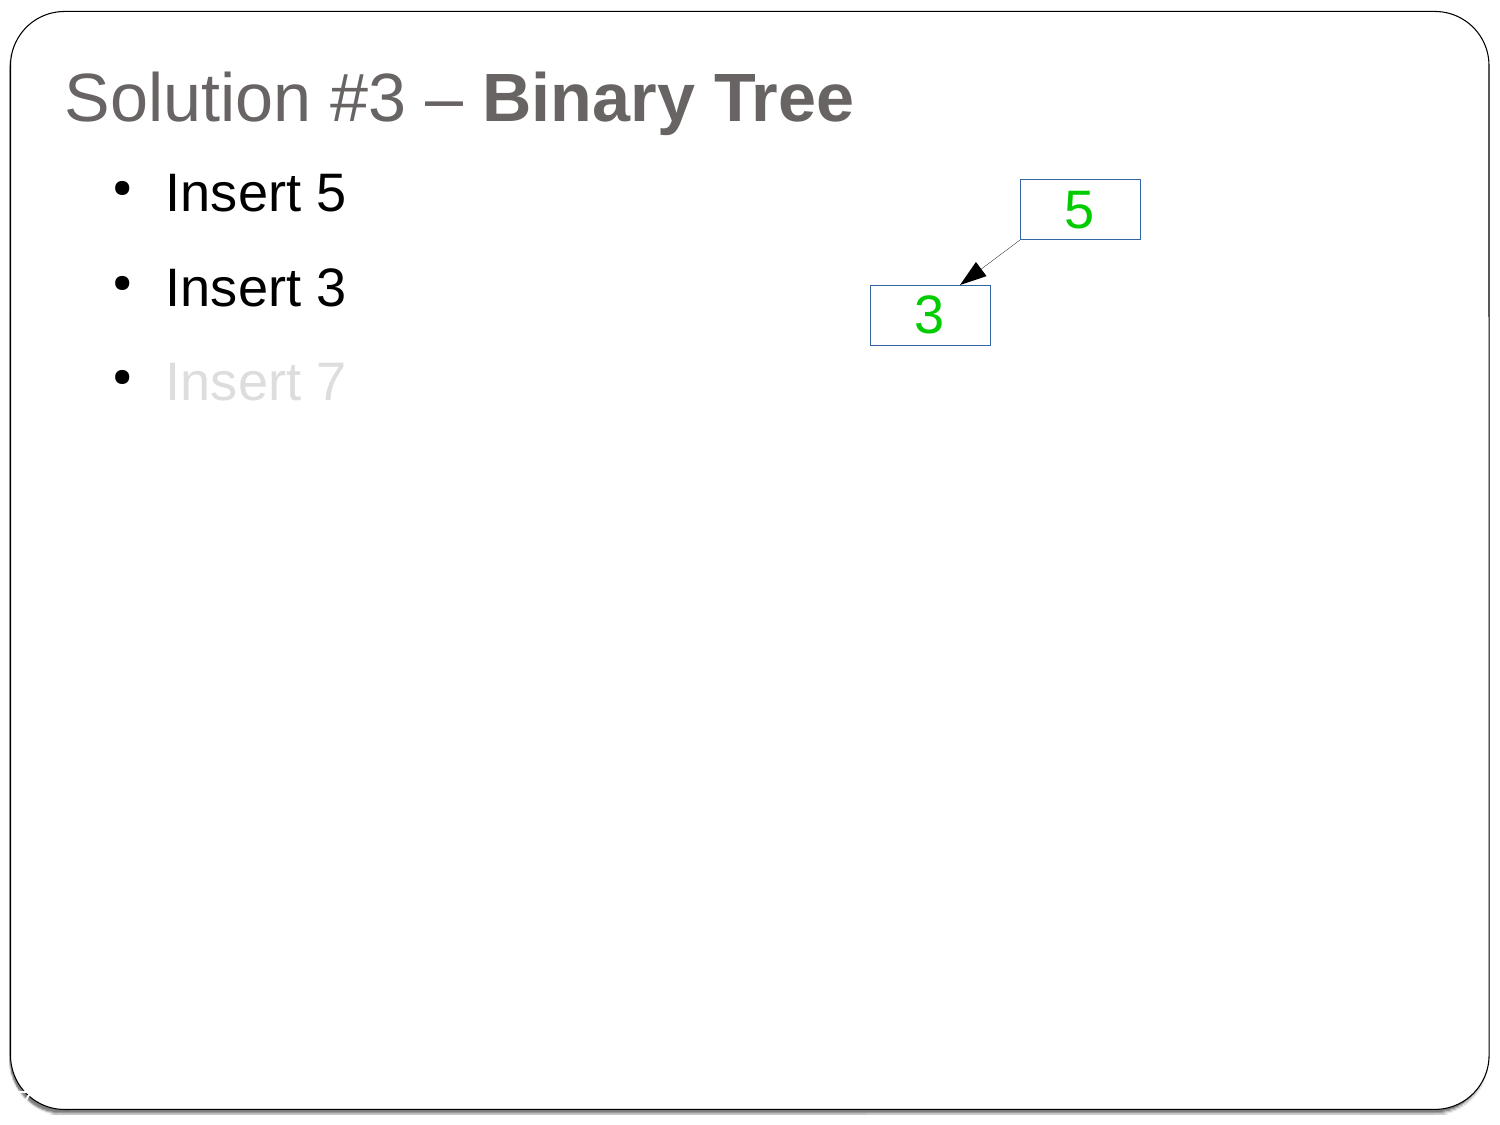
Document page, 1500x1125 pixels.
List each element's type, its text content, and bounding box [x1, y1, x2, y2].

slide_number <number> [0, 1074, 50, 1125]
text_box 5 [1020, 179, 1141, 240]
text_box 3 [870, 285, 991, 346]
list Insert 5 Insert 3 Insert 7 [80, 149, 661, 1088]
title Solution #3 – Binary Tree [50, 45, 1450, 150]
